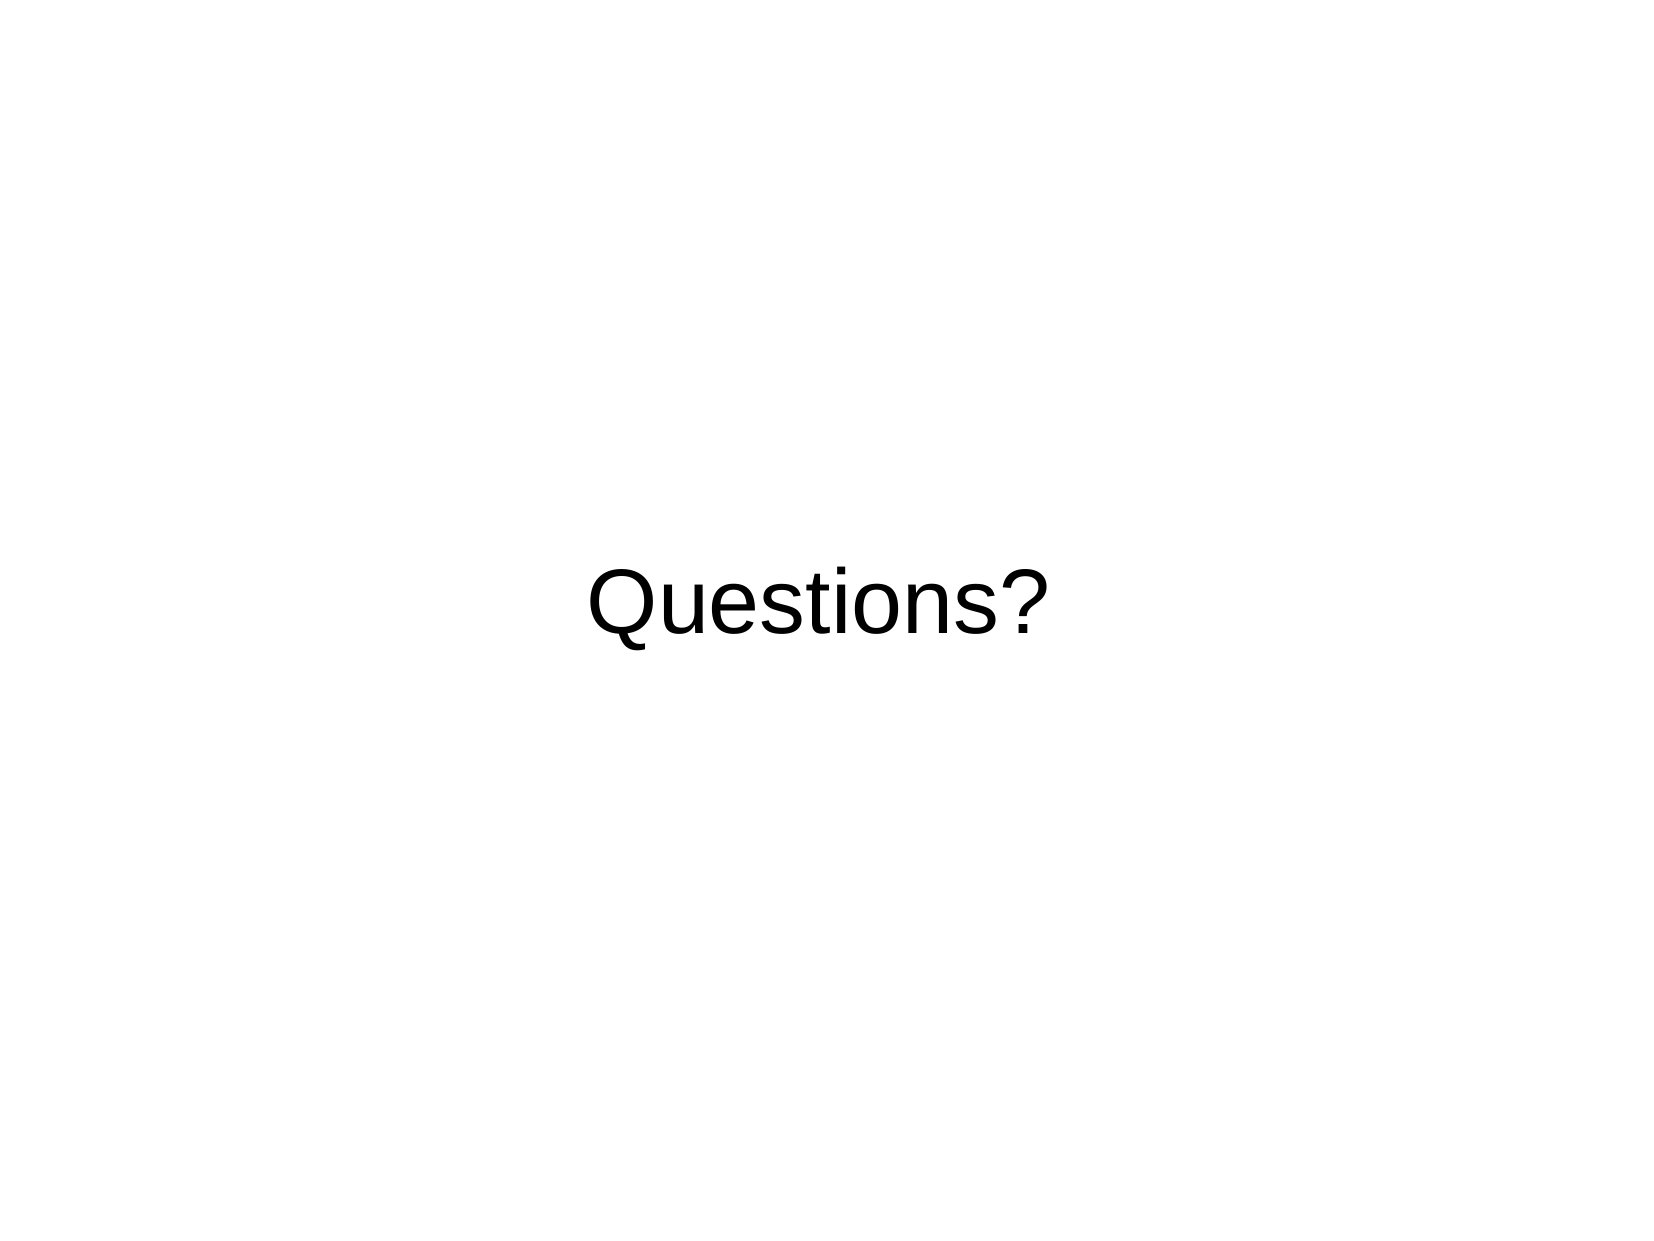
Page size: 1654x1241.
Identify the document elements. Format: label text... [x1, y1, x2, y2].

title Questions? [75, 497, 1564, 706]
